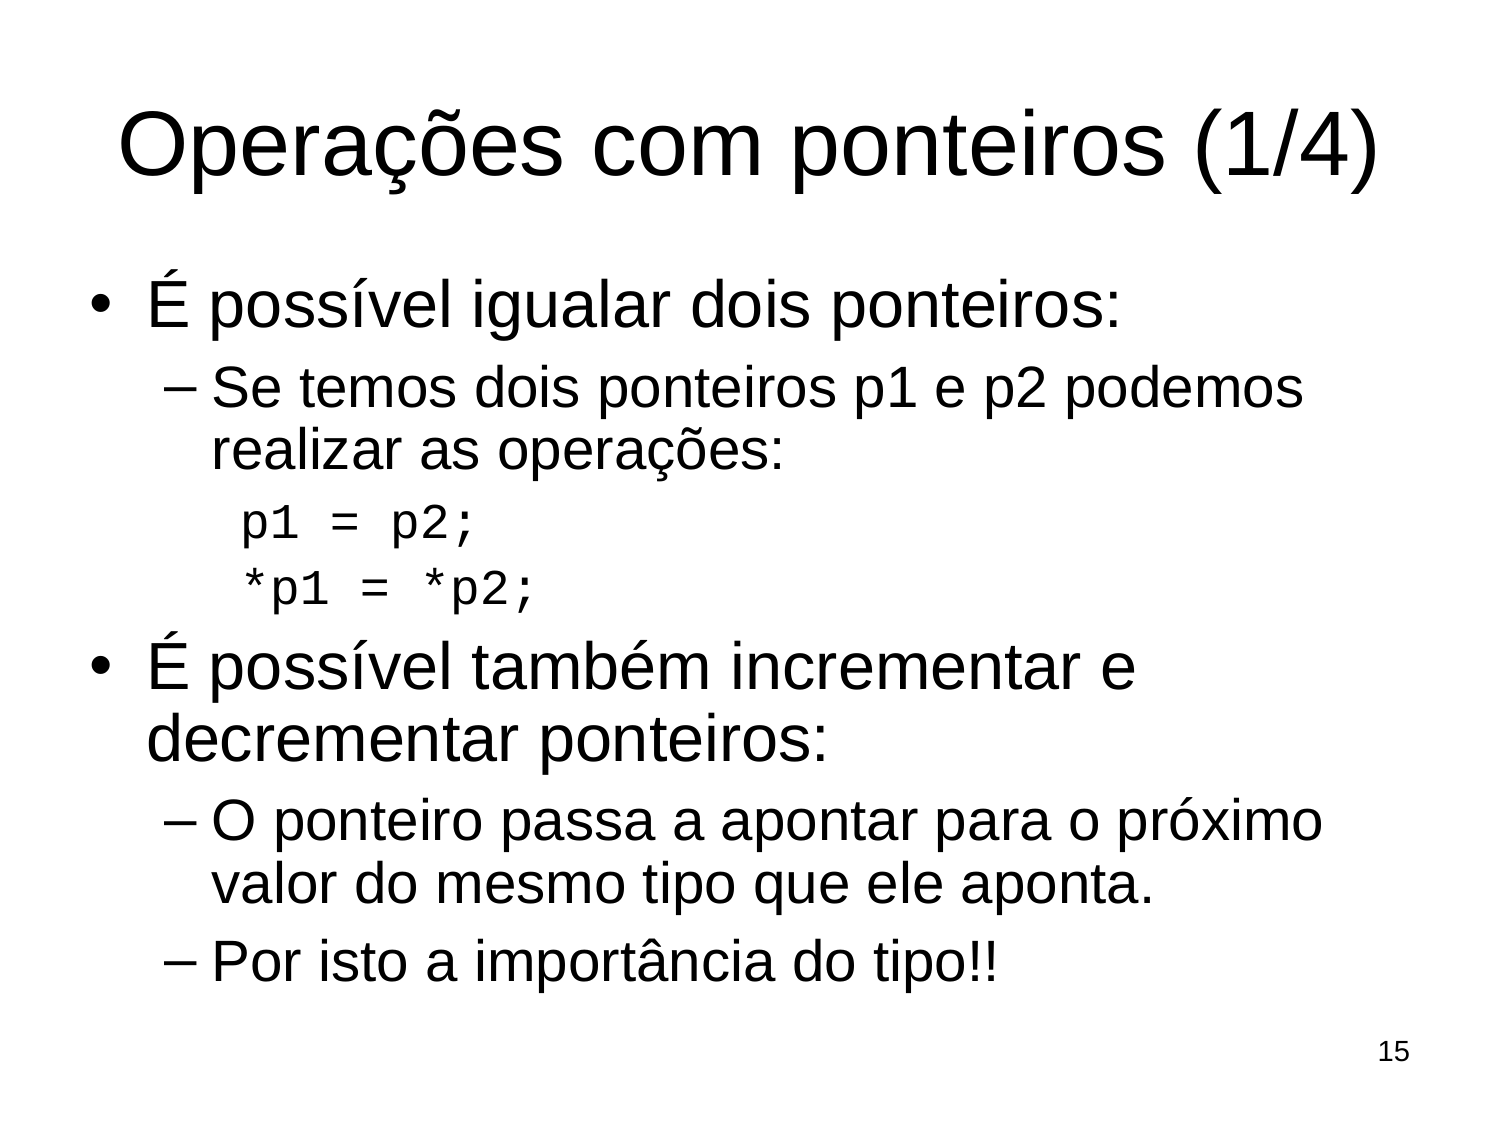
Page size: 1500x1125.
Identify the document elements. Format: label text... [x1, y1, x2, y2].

title Operações com ponteiros (1/4) [75, 45, 1426, 233]
list É possível igualar dois ponteiros: Se temos dois ponteiros p1 e p2 podemos realizar as operações: p1 = p2; *p1 = *p2; É possível também incrementar e decrementar ponteiros: O ponteiro passa a apontar para o próximo valor do mesmo tipo que ele aponta. Por isto a importância do tipo!! [75, 262, 1426, 1005]
